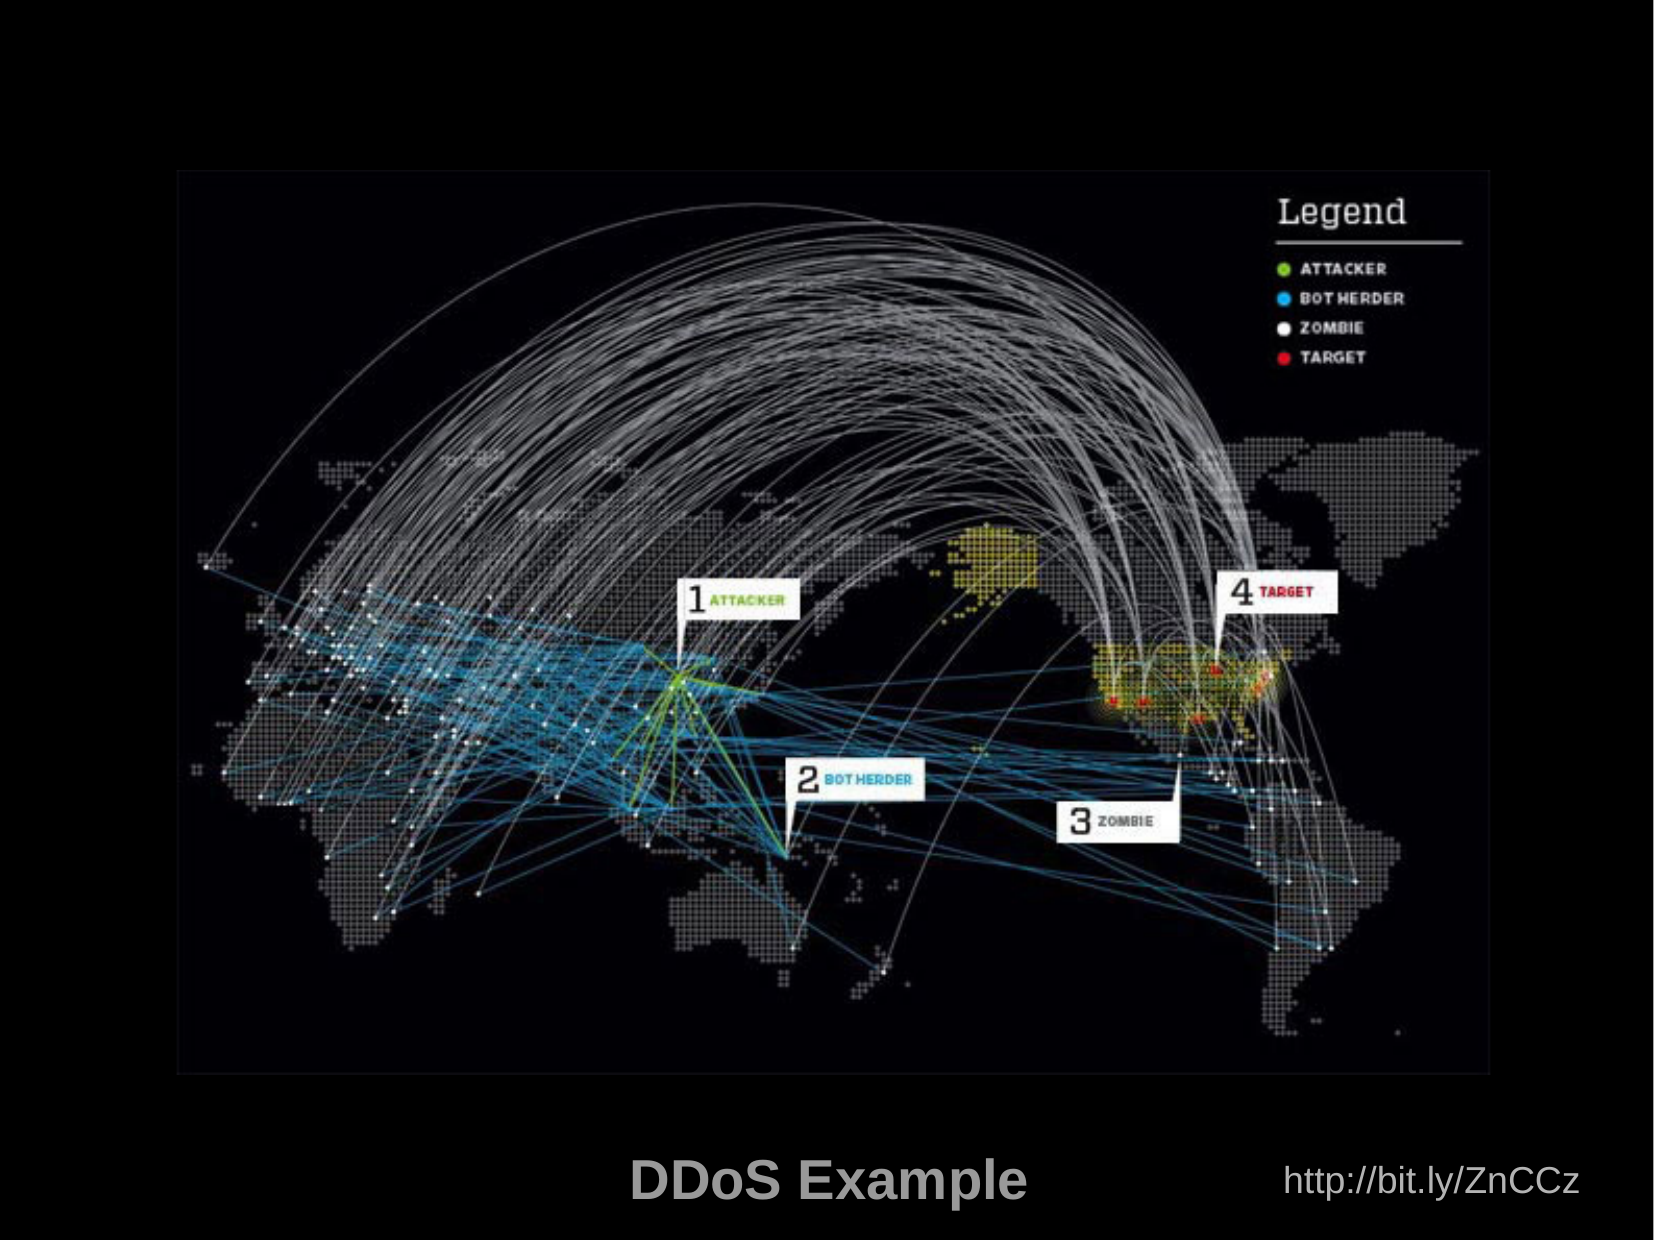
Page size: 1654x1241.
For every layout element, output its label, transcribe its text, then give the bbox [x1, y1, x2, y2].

picture [94, 170, 1574, 1075]
text_box http://bit.ly/ZnCCz [1240, 1152, 1625, 1211]
text_box DDoS Example [629, 1151, 1030, 1212]
